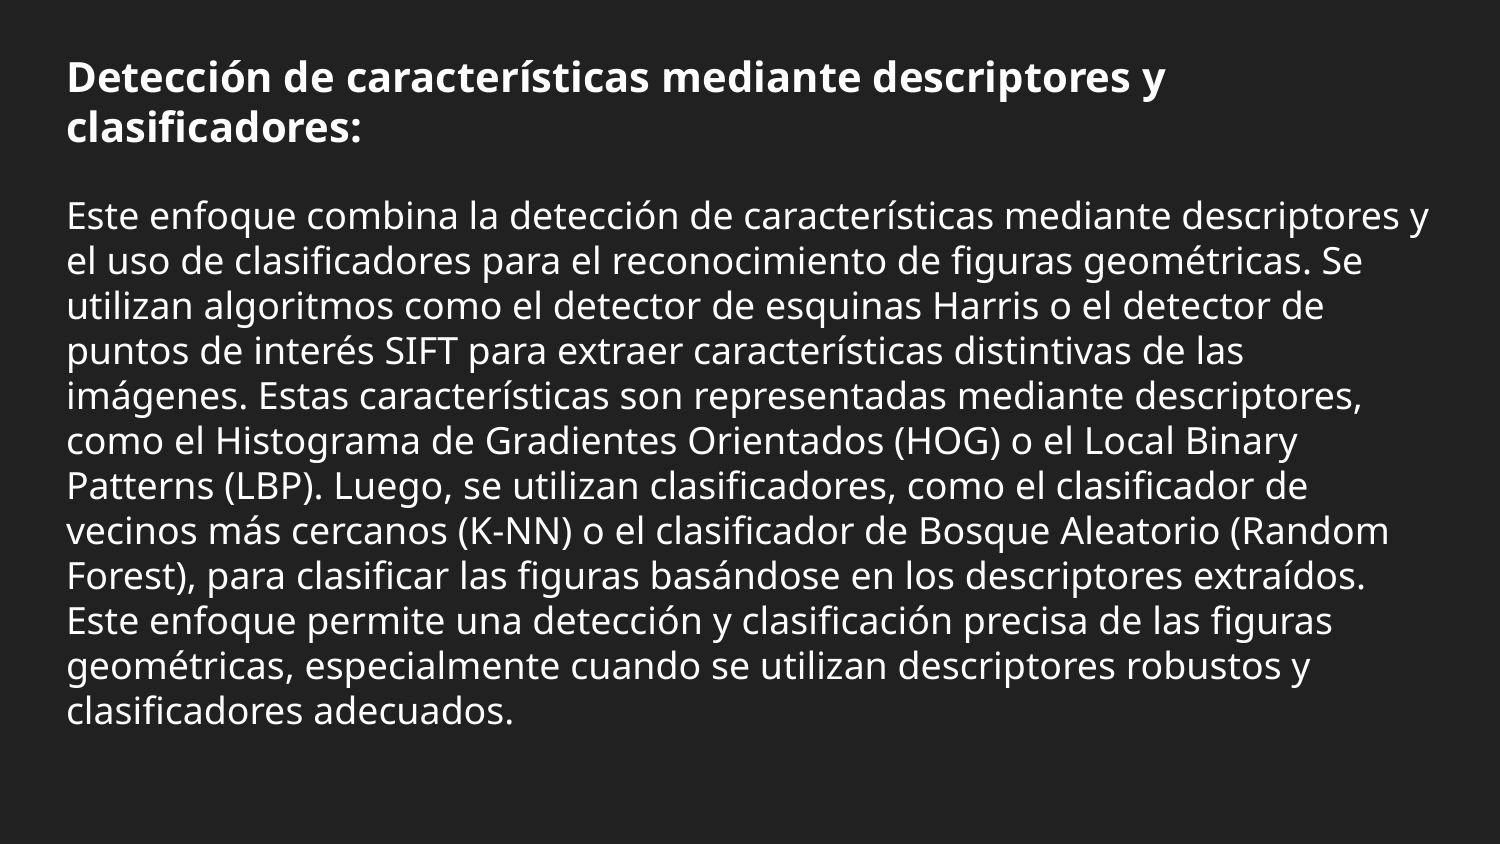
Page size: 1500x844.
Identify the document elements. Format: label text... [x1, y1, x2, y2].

title Detección de características mediante descriptores y clasificadores: [51, 34, 1449, 167]
subtitle Este enfoque combina la detección de características mediante descriptores y el uso de clasificadores para el reconocimiento de figuras geométricas. Se utilizan algoritmos como el detector de esquinas Harris o el detector de puntos de interés SIFT para extraer características distintivas de las imágenes. Estas características son representadas mediante descriptores, como el Histograma de Gradientes Orientados (HOG) o el Local Binary Patterns (LBP). Luego, se utilizan clasificadores, como el clasificador de vecinos más cercanos (K-NN) o el clasificador de Bosque Aleatorio (Random Forest), para clasificar las figuras basándose en los descriptores extraídos. Este enfoque permite una detección y clasificación precisa de las figuras geométricas, especialmente cuando se utilizan descriptores robustos y clasificadores adecuados. [51, 177, 1449, 808]
